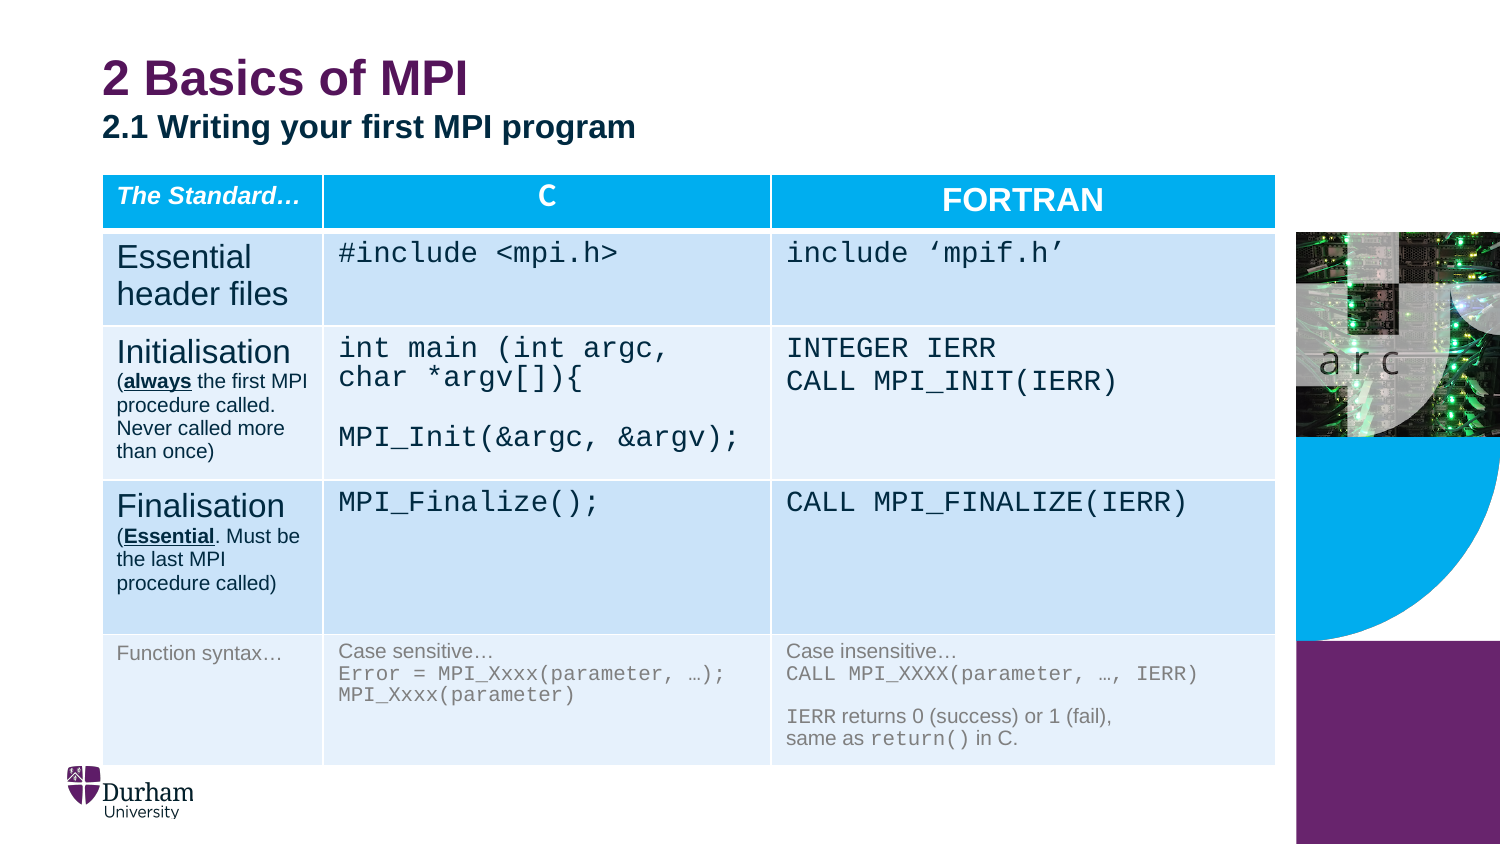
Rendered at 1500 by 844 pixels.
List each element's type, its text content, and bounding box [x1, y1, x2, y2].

table_cell include ‘mpif.h’ [772, 234, 1275, 325]
table_header FORTRAN [772, 175, 1275, 228]
table_cell Finalisation (Essential. Must be the last MPI procedure called) [103, 481, 322, 634]
text_box [1296, 640, 1500, 844]
table_cell MPI_Finalize(); [324, 481, 770, 634]
title 2 Basics of MPI 2.1 Writing your first MPI program [101, 45, 1399, 187]
table_header C [324, 175, 770, 228]
picture [1332, 467, 1500, 640]
table_cell Function syntax… [103, 635, 322, 765]
table_cell Case sensitive… Error = MPI_Xxxx(parameter, …); MPI_Xxxx(parameter) [324, 635, 770, 765]
table_cell CALL MPI_FINALIZE(IERR) [772, 481, 1275, 634]
table_cell Essential header files [103, 234, 322, 325]
table_header The Standard… [103, 175, 322, 228]
picture [67, 766, 193, 819]
table_cell int main (int argc, char *argv[]){ MPI_Init(&argc, &argv); [324, 327, 770, 479]
table_cell Case insensitive… CALL MPI_XXXX(parameter, …, IERR) IERR returns 0 (success) or 1 (fail), same as return() in C. [772, 635, 1275, 765]
table_cell #include <mpi.h> [324, 234, 770, 325]
table_cell Initialisation (always the first MPI procedure called. Never called more than once) [103, 327, 322, 479]
picture [1296, 232, 1500, 436]
table_cell INTEGER IERR CALL MPI_INIT(IERR) [772, 327, 1275, 479]
